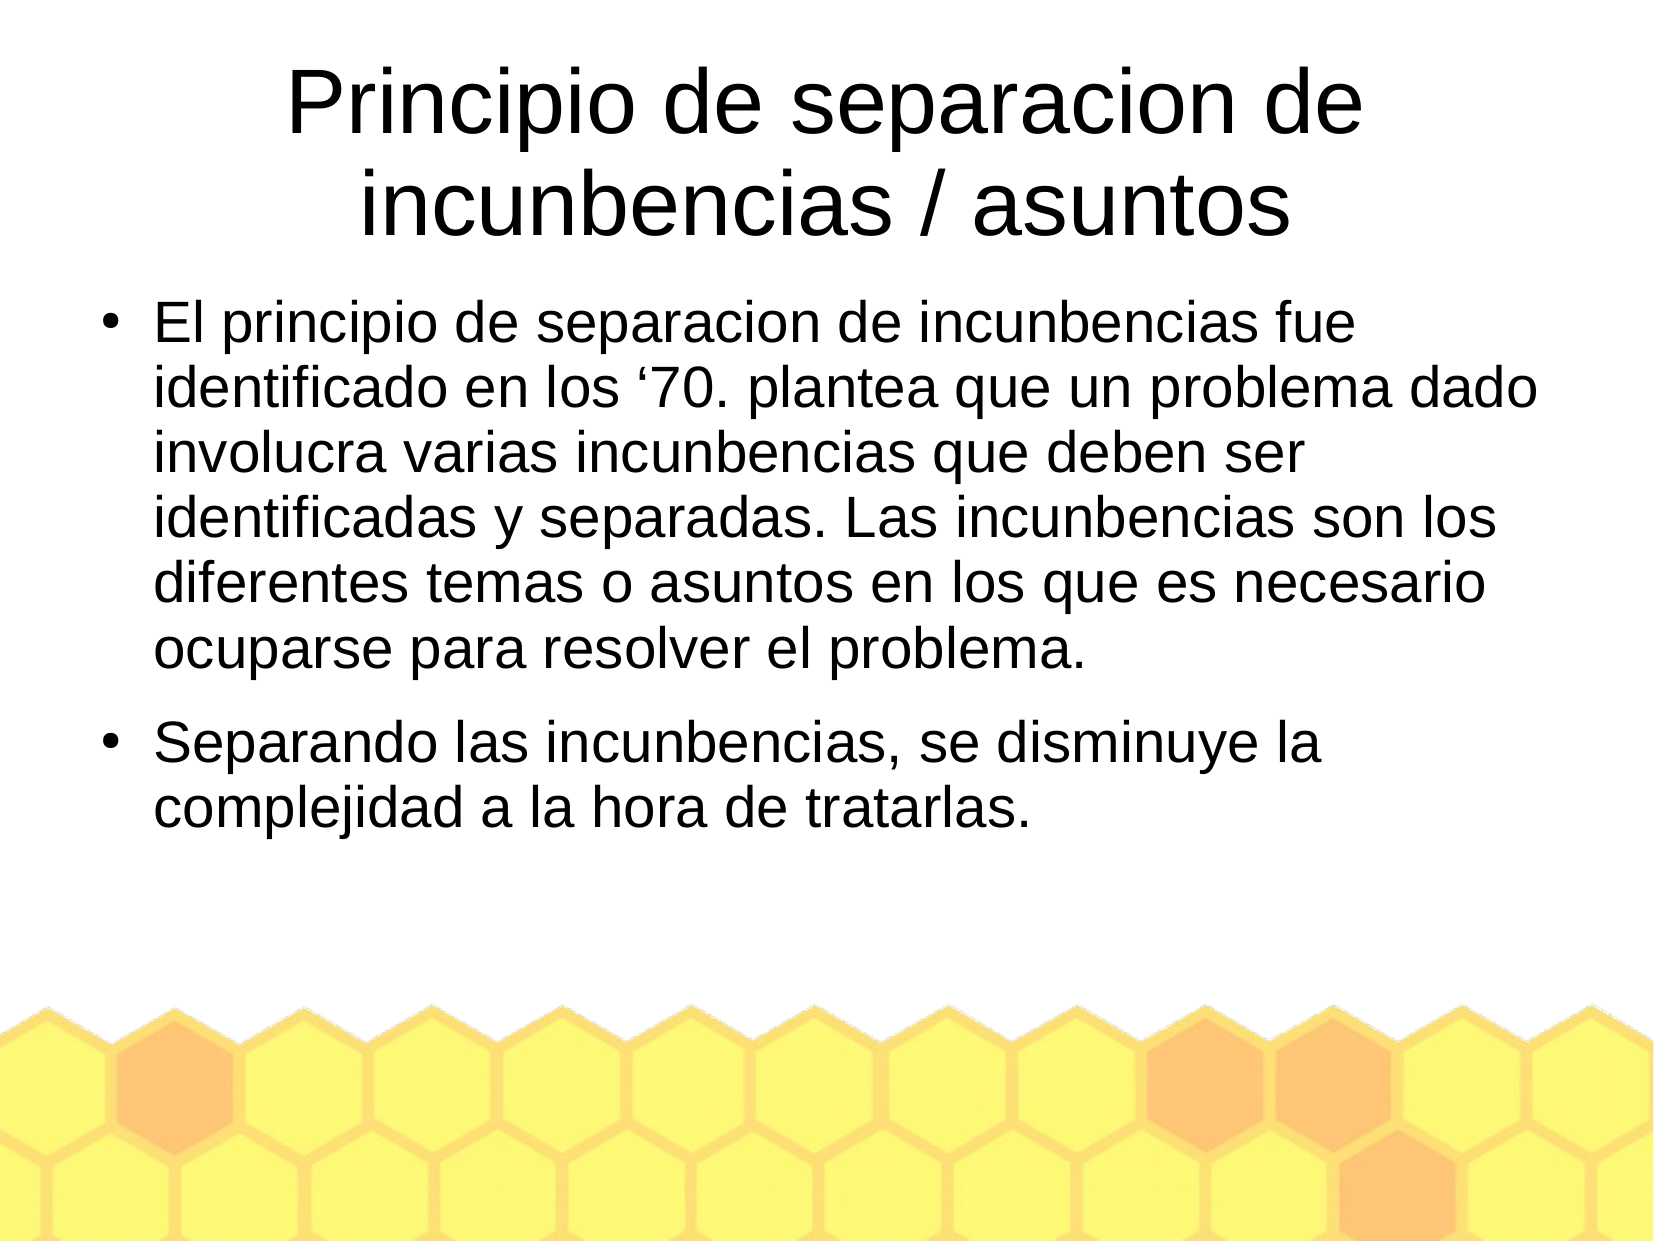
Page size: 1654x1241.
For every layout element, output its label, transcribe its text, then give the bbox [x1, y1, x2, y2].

list El principio de separacion de incunbencias fue identificado en los ‘70. plantea que un problema dado involucra varias incunbencias que deben ser identificadas y separadas. Las incunbencias son los diferentes temas o asuntos en los que es necesario ocuparse para resolver el problema. Separando las incunbencias, se disminuye la complejidad a la hora de tratarlas. [82, 290, 1571, 1010]
title Principio de separacion de incunbencias / asuntos [82, 49, 1571, 257]
picture [0, 1001, 1654, 1241]
